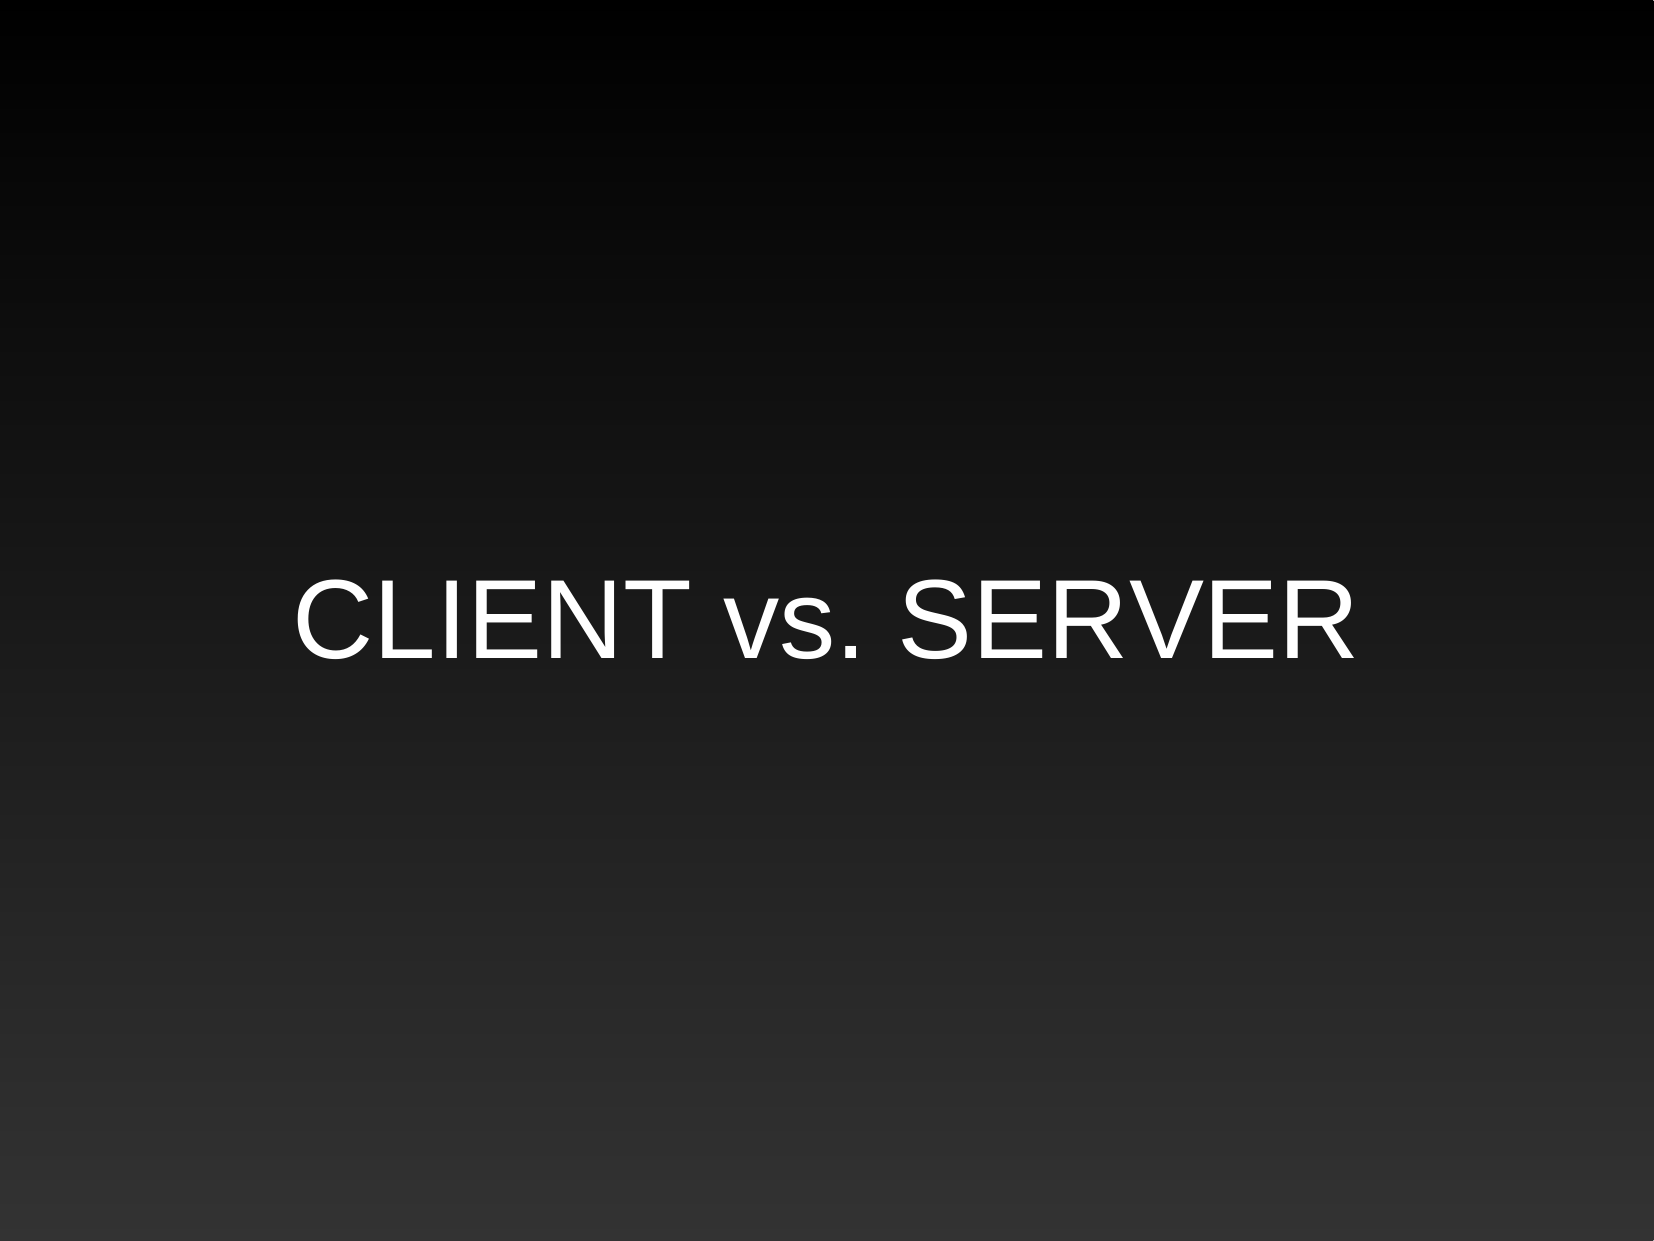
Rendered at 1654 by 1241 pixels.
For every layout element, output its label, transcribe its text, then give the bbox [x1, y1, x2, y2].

text_box CLIENT vs. SERVER [277, 549, 1376, 691]
